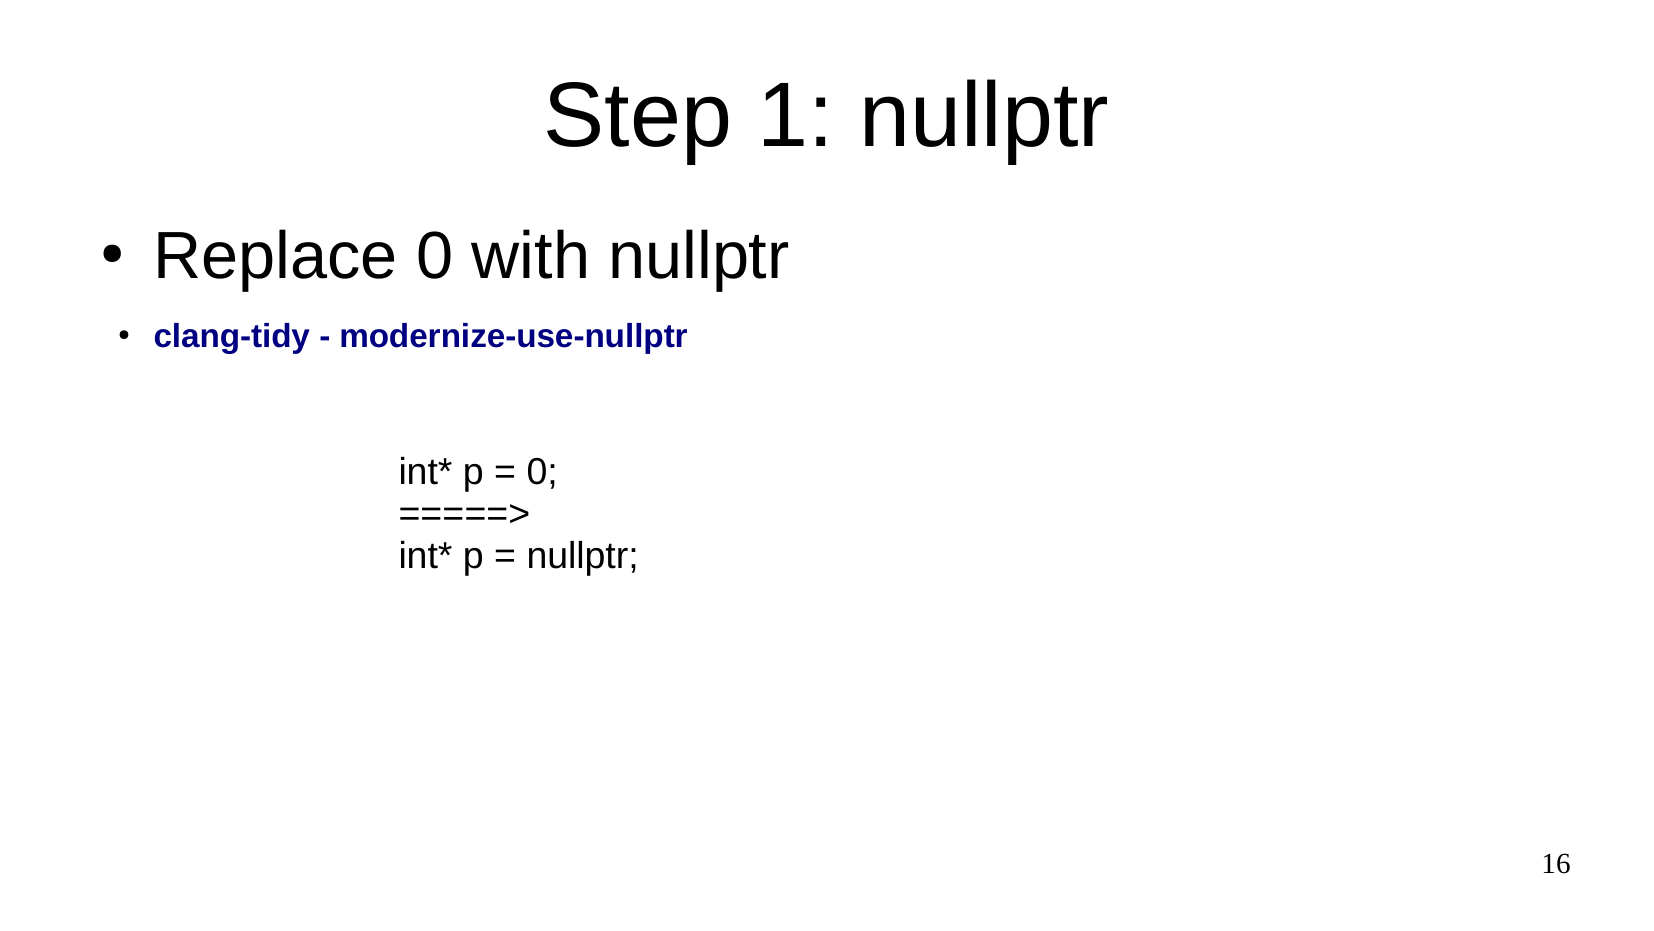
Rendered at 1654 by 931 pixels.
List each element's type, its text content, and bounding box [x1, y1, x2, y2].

text_box int* p = 0; =====> int* p = nullptr; [383, 442, 768, 584]
list Replace 0 with nullptr clang-tidy - modernize-use-nullptr [82, 217, 1571, 414]
title Step 1: nullptr [82, 37, 1571, 193]
